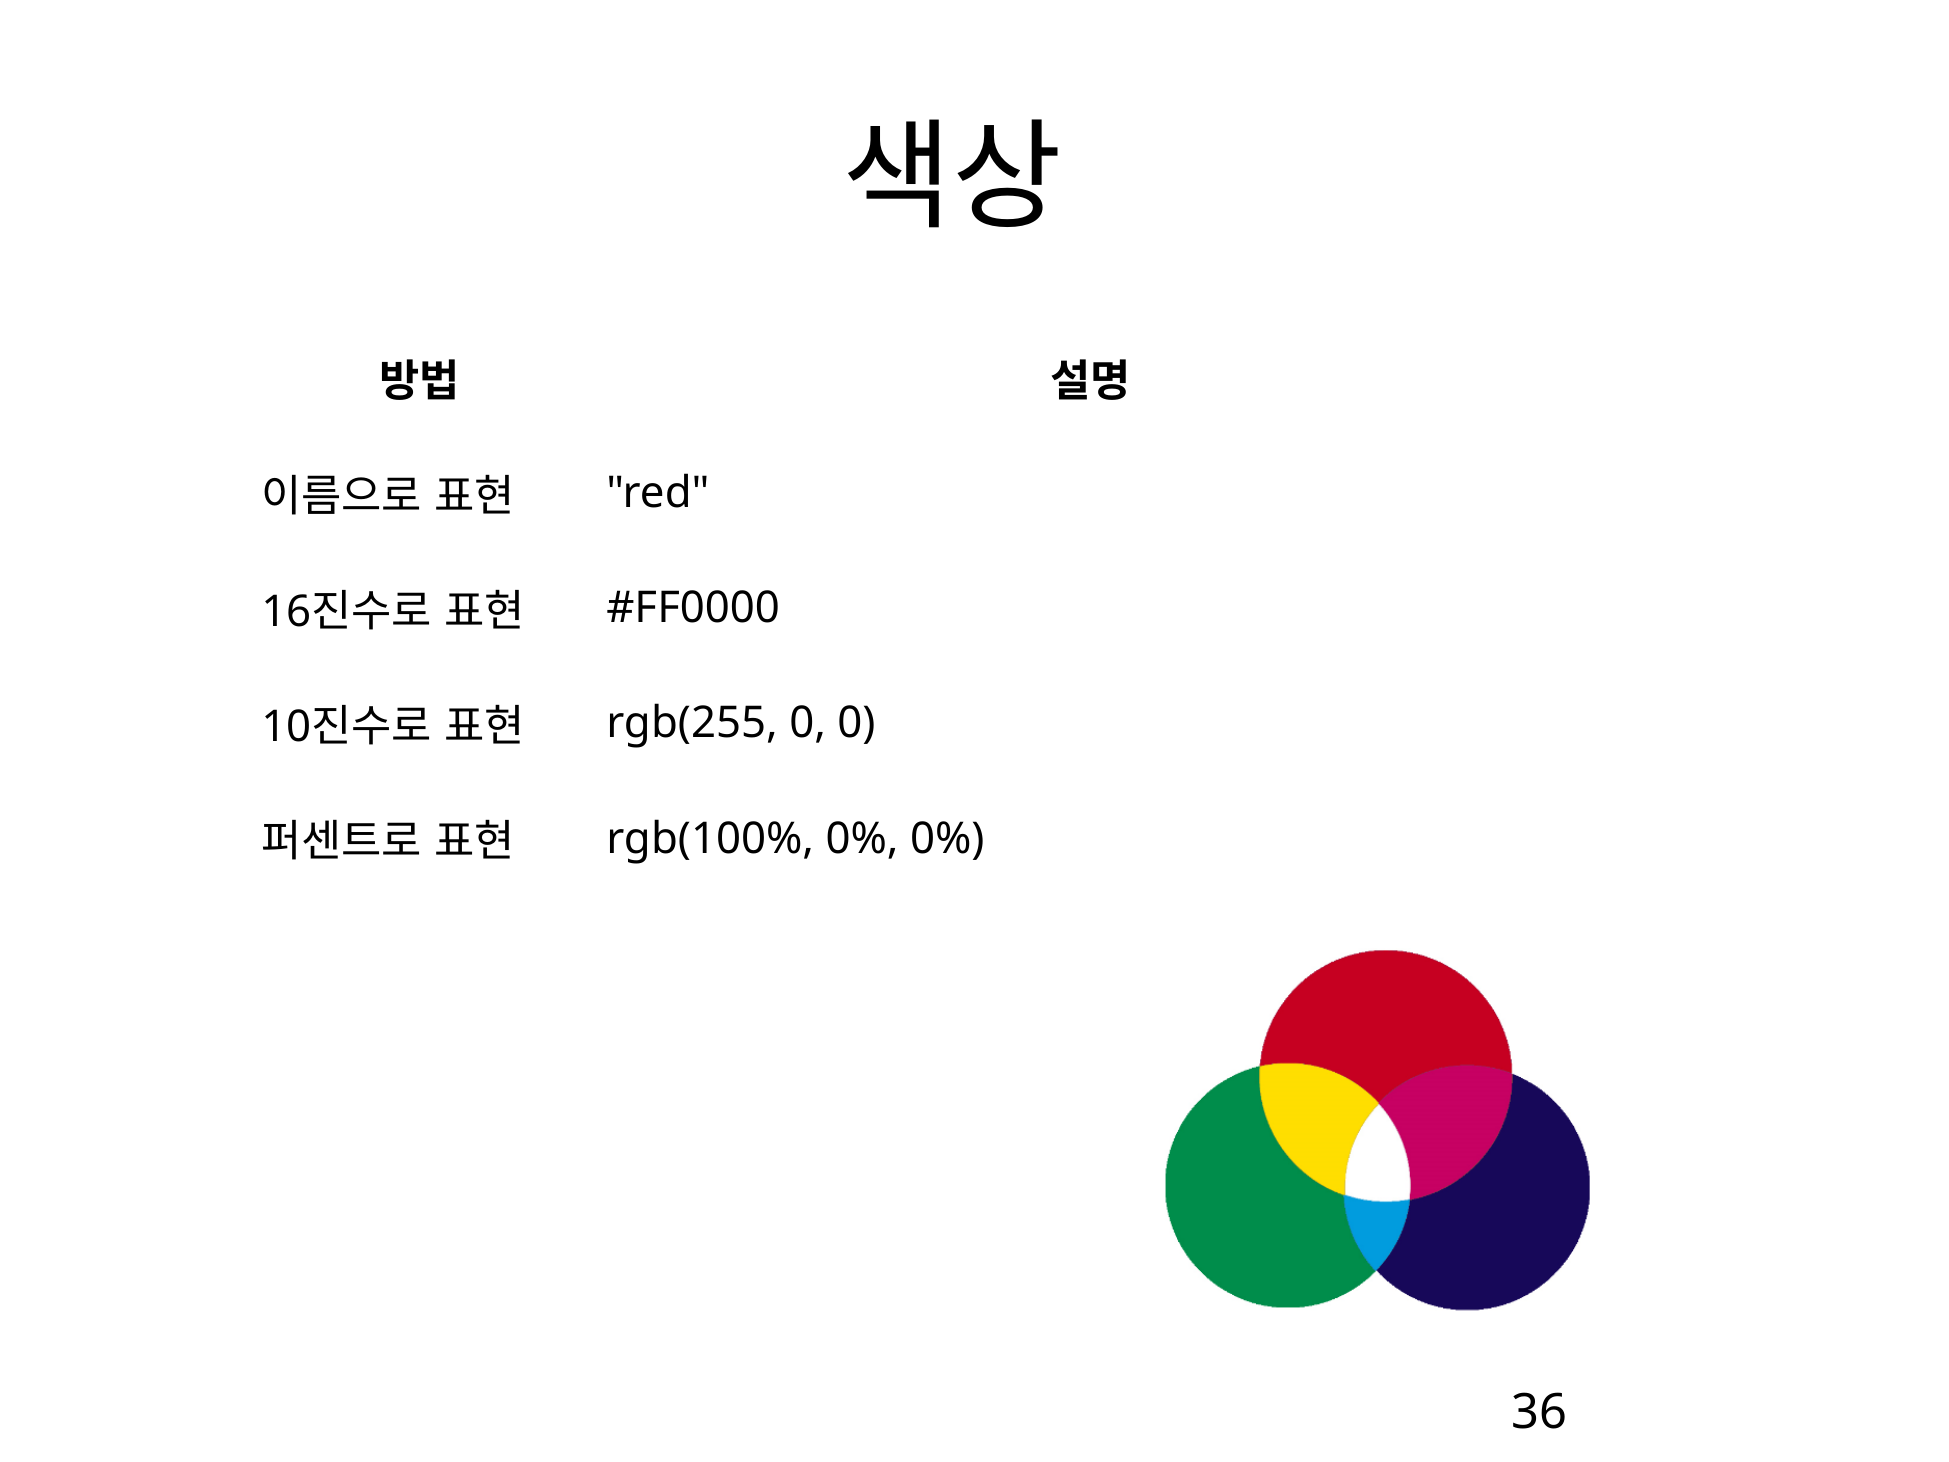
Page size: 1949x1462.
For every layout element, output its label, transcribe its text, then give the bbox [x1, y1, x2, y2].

picture [1150, 940, 1598, 1322]
table_cell #FF0000 [593, 531, 1589, 646]
table_cell 10진수로 표현 [248, 646, 593, 761]
table_cell 16진수로 표현 [248, 531, 593, 646]
title 색상 [156, 92, 1749, 255]
slide_number <숫자> [1496, 1372, 1899, 1462]
table_header 방법 [248, 300, 593, 416]
table_cell "red" [593, 416, 1589, 531]
table_cell rgb(100%, 0%, 0%) [593, 761, 1589, 876]
table_header 설명 [593, 300, 1589, 416]
table_cell 퍼센트로 표현 [248, 761, 593, 876]
table_cell rgb(255, 0, 0) [593, 646, 1589, 761]
table_cell 이름으로 표현 [248, 416, 593, 531]
